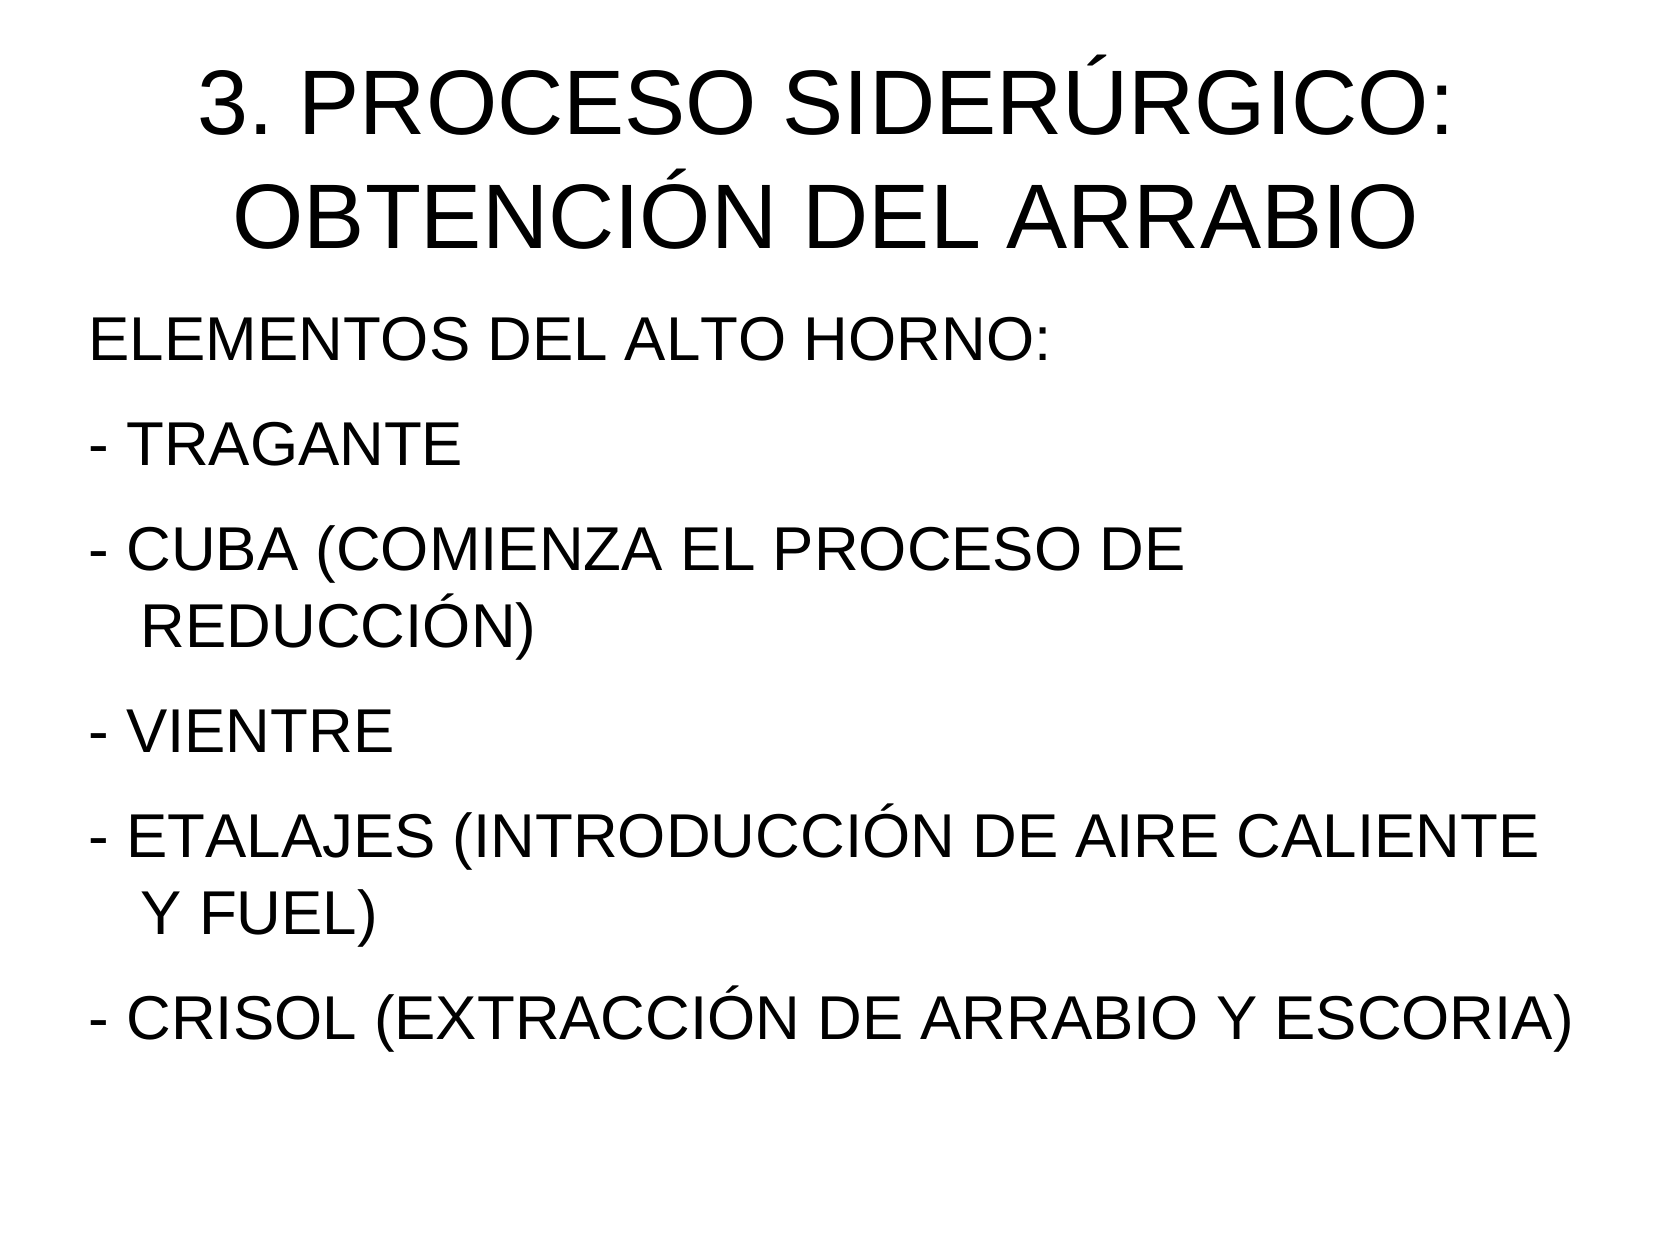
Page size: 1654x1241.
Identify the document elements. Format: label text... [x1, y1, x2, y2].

list ELEMENTOS DEL ALTO HORNO: - TRAGANTE - CUBA (COMIENZA EL PROCESO DE REDUCCIÓN) - VIENTRE - ETALAJES (INTRODUCCIÓN DE AIRE CALIENTE Y FUEL) - CRISOL (EXTRACCIÓN DE ARRABIO Y ESCORIA) [88, 295, 1577, 1114]
title 3. PROCESO SIDERÚRGICO: OBTENCIÓN DEL ARRABIO [82, 38, 1571, 268]
